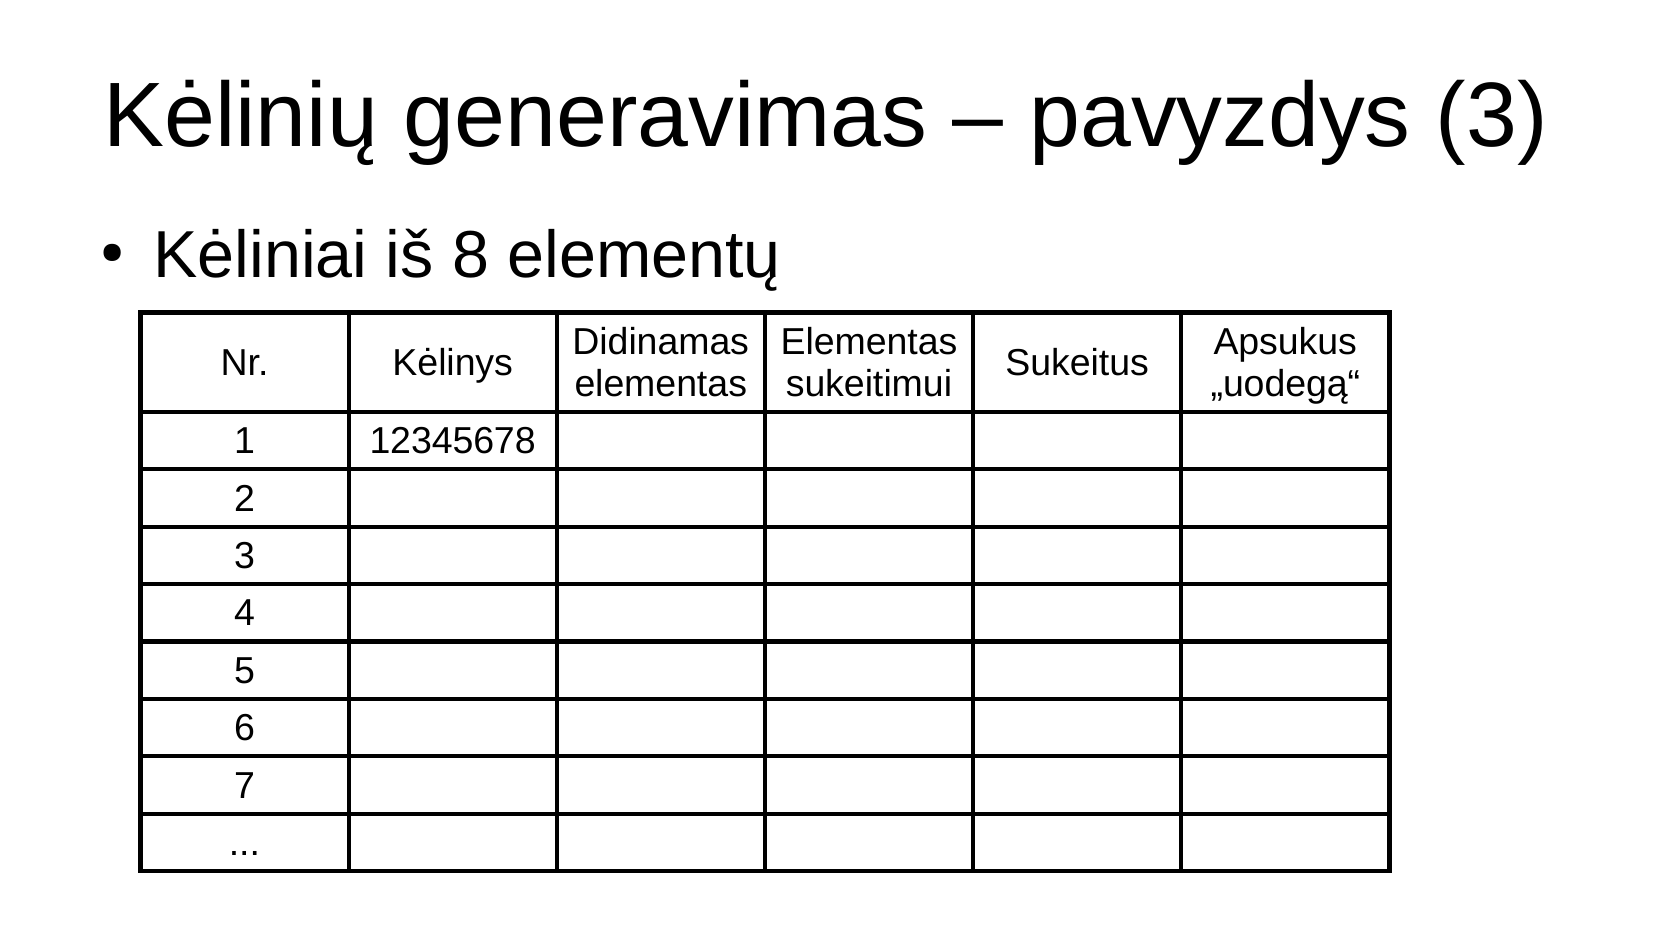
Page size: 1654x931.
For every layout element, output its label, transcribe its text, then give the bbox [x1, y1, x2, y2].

table_header Elementas sukeitimui [767, 315, 971, 410]
table_cell [1183, 414, 1387, 467]
table_cell [975, 586, 1179, 639]
table_cell [559, 529, 763, 582]
table_cell 5 [143, 644, 347, 697]
table_cell [1183, 529, 1387, 582]
table_header Nr. [143, 315, 347, 410]
table_cell [767, 414, 971, 467]
list Kėliniai iš 8 elementų [82, 217, 1571, 757]
table_header Kėlinys [351, 315, 555, 410]
table_cell [975, 529, 1179, 582]
table_cell 2 [143, 471, 347, 525]
table_cell [1183, 701, 1387, 754]
table_cell [559, 758, 763, 812]
table_cell [351, 586, 555, 639]
table_cell [767, 758, 971, 812]
table_cell [351, 816, 555, 869]
table_cell [975, 701, 1179, 754]
table_cell [767, 644, 971, 697]
table_cell [351, 701, 555, 754]
table_cell [767, 701, 971, 754]
table_cell [975, 414, 1179, 467]
table_cell [559, 701, 763, 754]
table_cell [1183, 758, 1387, 812]
table_cell 4 [143, 586, 347, 639]
table_cell [559, 414, 763, 467]
table_cell [767, 471, 971, 525]
table_cell [975, 816, 1179, 869]
table_cell [559, 471, 763, 525]
table_cell [351, 758, 555, 812]
table_cell 12345678 [351, 414, 555, 467]
table_cell [1183, 816, 1387, 869]
table_cell [975, 758, 1179, 812]
table_cell 1 [143, 414, 347, 467]
table_header Didinamas elementas [559, 315, 763, 410]
title Kėlinių generavimas – pavyzdys (3) [82, 36, 1571, 193]
table_cell [767, 586, 971, 639]
table_cell [351, 529, 555, 582]
table_cell ... [143, 816, 347, 869]
table_cell [559, 586, 763, 639]
table_cell [975, 471, 1179, 525]
table_header Sukeitus [975, 315, 1179, 410]
table_cell [559, 816, 763, 869]
table_cell [351, 471, 555, 525]
table_cell [559, 644, 763, 697]
table_cell [1183, 644, 1387, 697]
table_cell [767, 529, 971, 582]
table_cell [1183, 471, 1387, 525]
table_cell [975, 644, 1179, 697]
table_cell 3 [143, 529, 347, 582]
table_cell 6 [143, 701, 347, 754]
table_cell 7 [143, 758, 347, 812]
table_cell [1183, 586, 1387, 639]
table_header Apsukus „uodegą“ [1183, 315, 1387, 410]
table_cell [351, 644, 555, 697]
table_cell [767, 816, 971, 869]
